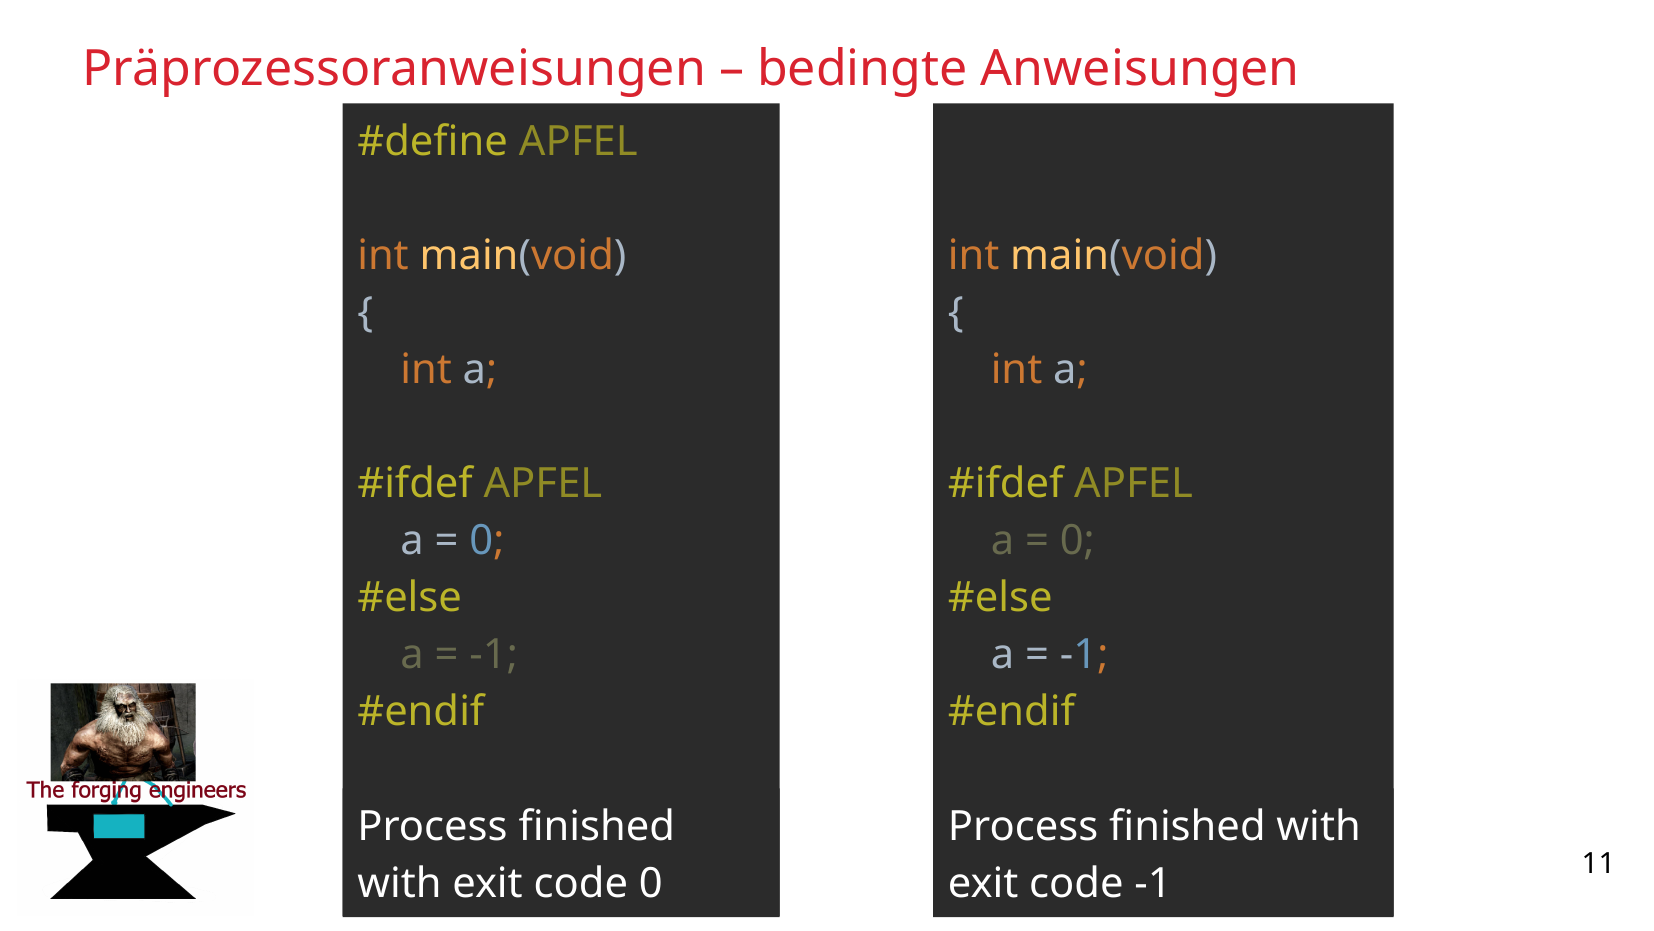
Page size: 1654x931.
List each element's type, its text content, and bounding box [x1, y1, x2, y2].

text_box #define APFEL int main(void) { int a; #ifdef APFEL a = 0; #else a = -1; #endif return a; } [342, 103, 780, 780]
text_box Process finished with exit code 0 [342, 788, 780, 898]
picture [17, 679, 254, 916]
text_box Process finished with exit code -1 [933, 788, 1394, 898]
title Präprozessoranweisungen – bedingte Anweisungen [82, 37, 1571, 95]
text_box int main(void) { int a; #ifdef APFEL a = 0; #else a = -1; #endif return a; } [933, 103, 1394, 780]
